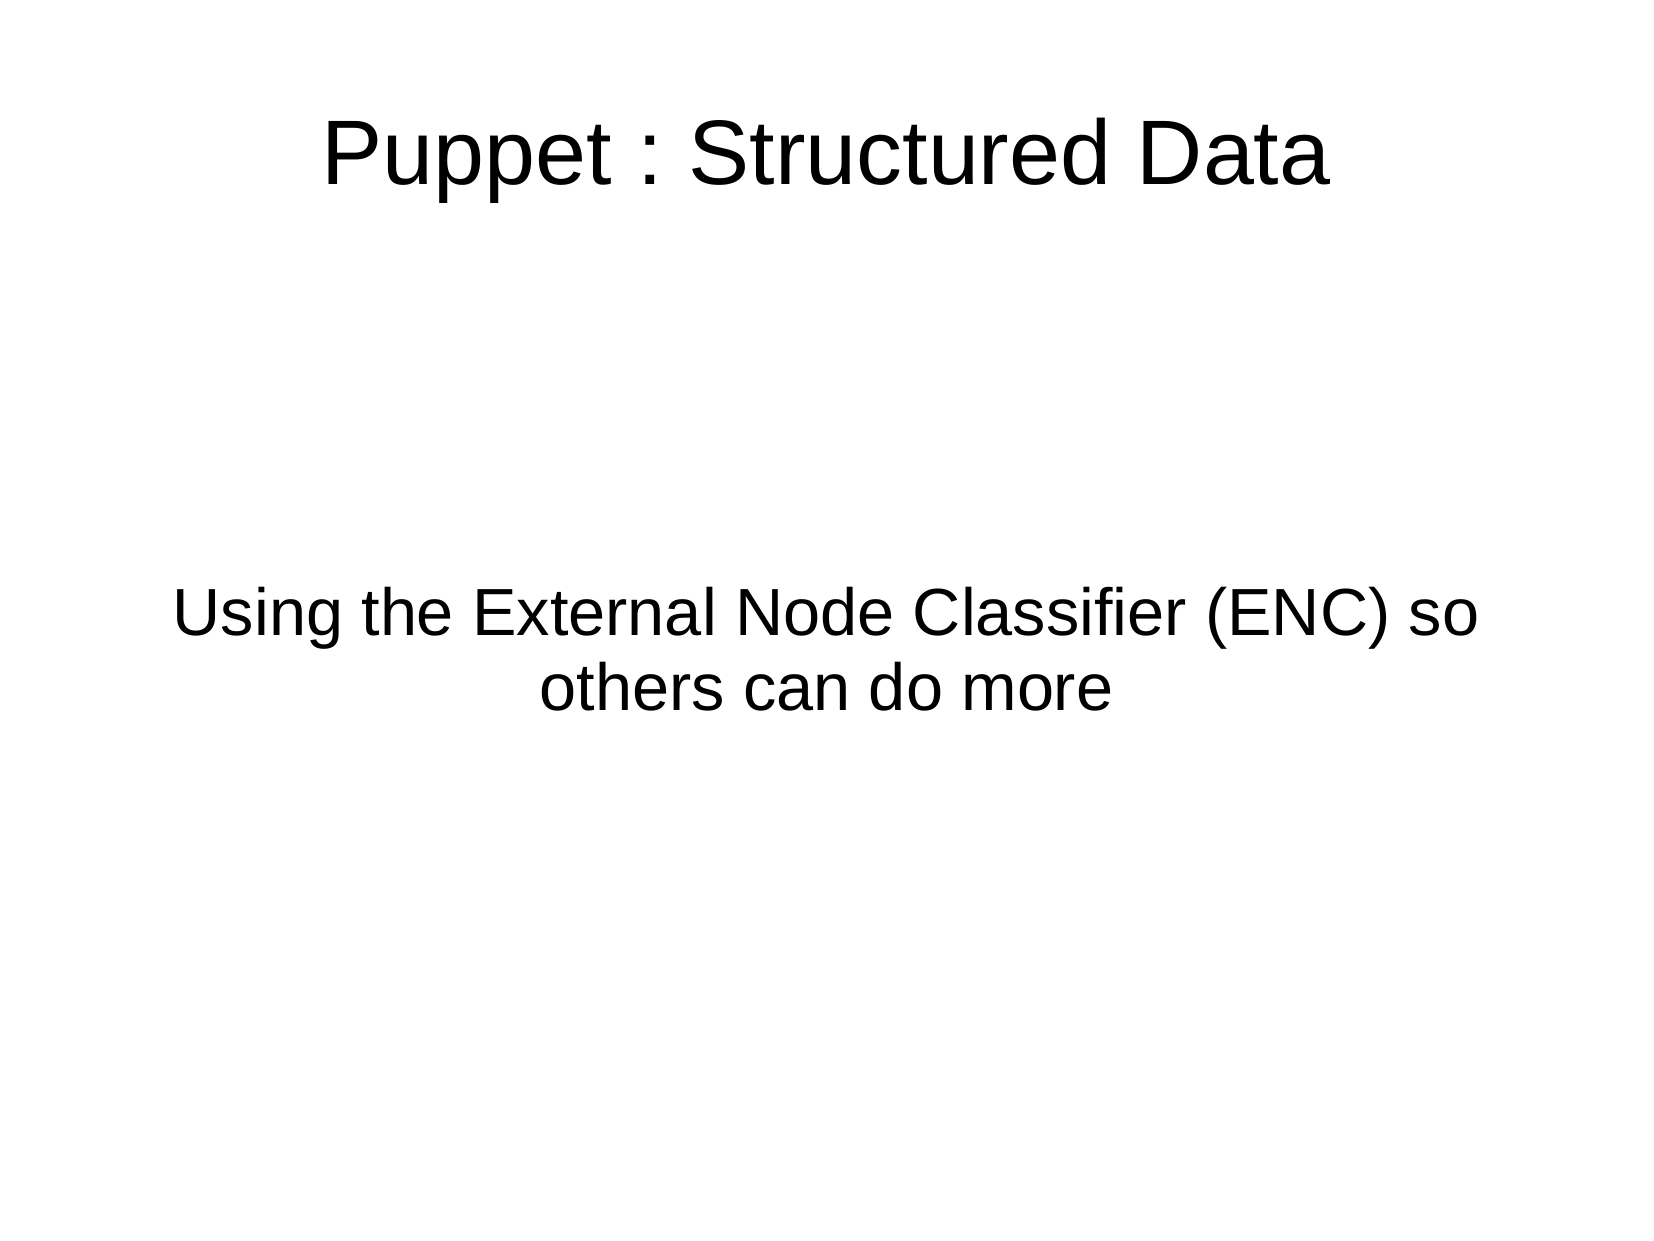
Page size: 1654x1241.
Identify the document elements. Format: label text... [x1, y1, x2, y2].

subtitle Using the External Node Classifier (ENC) so others can do more [82, 290, 1571, 1010]
title Puppet : Structured Data [82, 49, 1571, 257]
